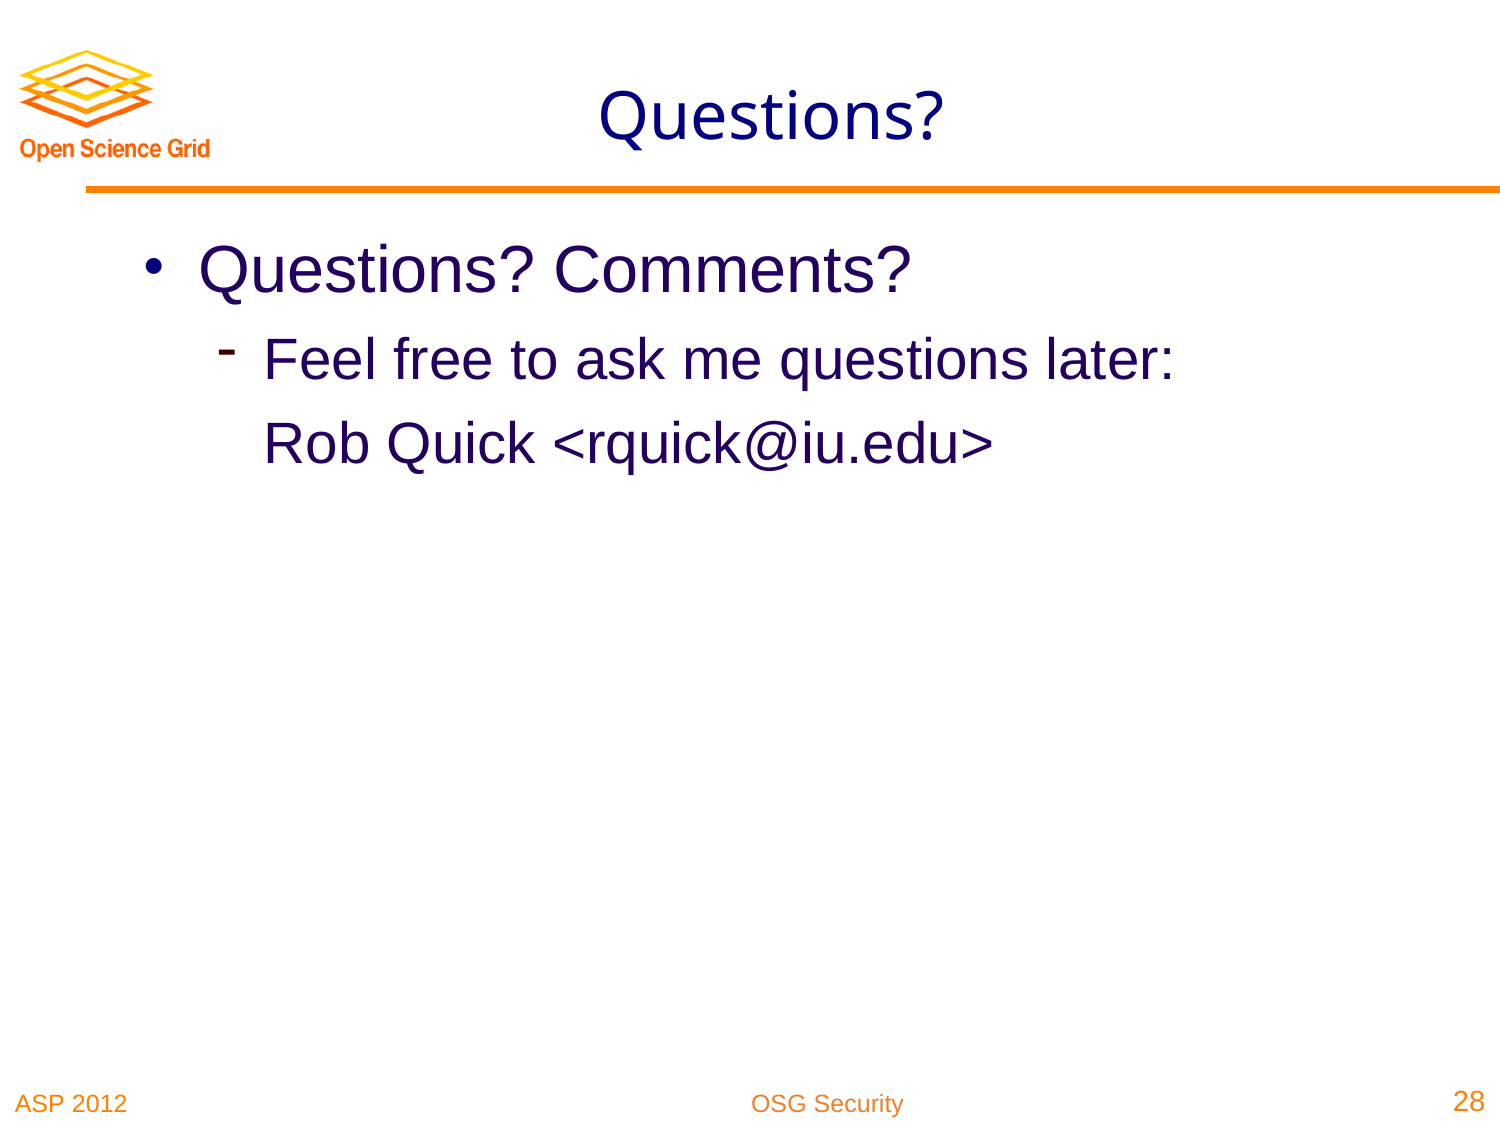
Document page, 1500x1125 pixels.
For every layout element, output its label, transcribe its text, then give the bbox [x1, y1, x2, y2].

title Questions? [201, 18, 1342, 207]
list Questions? Comments? Feel free to ask me questions later: Rob Quick <rquick@iu.edu> [127, 218, 1403, 988]
text_box <number> [1431, 1050, 1500, 1125]
picture [0, 27, 201, 179]
